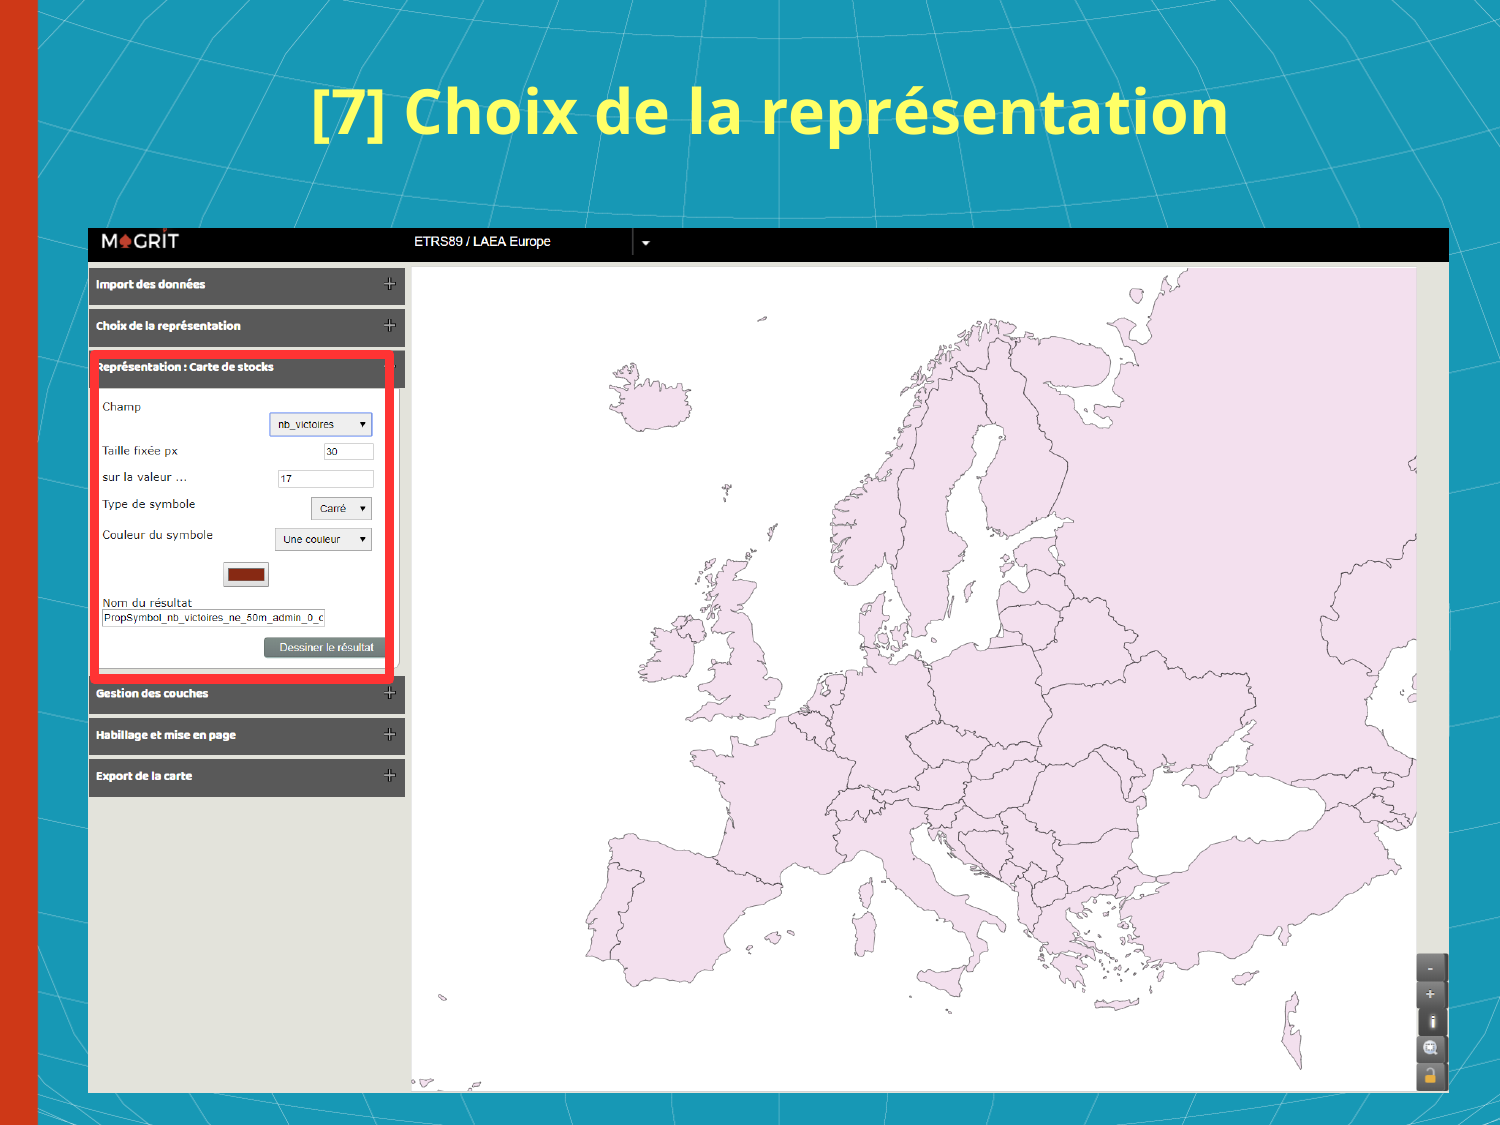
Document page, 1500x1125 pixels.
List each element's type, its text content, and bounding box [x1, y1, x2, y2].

picture [0, 0, 1500, 1125]
title [7] Choix de la représentation [65, 32, 1477, 189]
